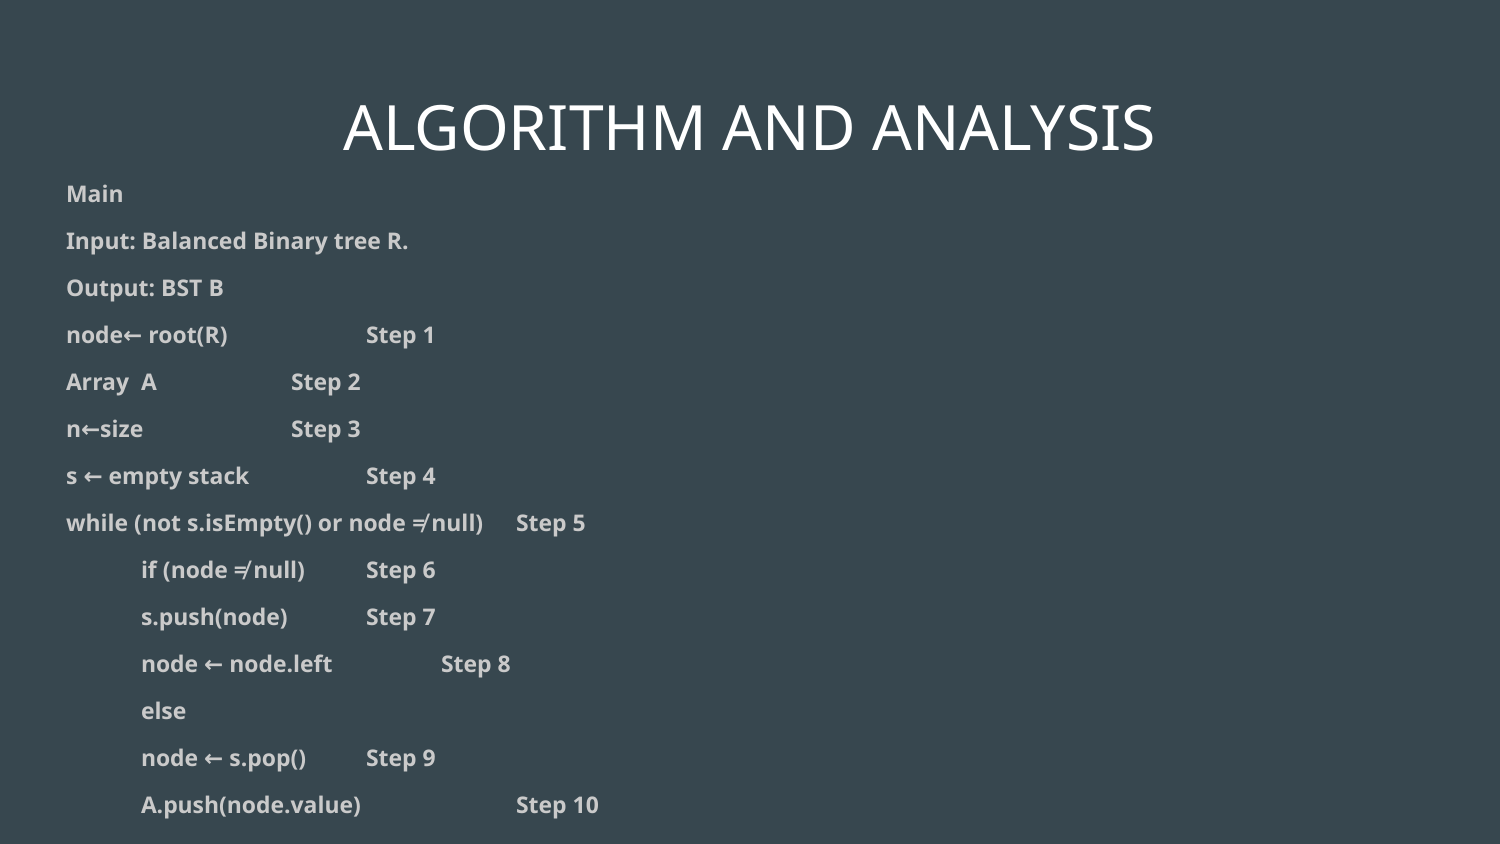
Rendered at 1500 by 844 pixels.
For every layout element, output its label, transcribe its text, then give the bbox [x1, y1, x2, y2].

list Main Input: Balanced Binary tree R. Output: BST B node← root(R) Step 1 Array A Step 2 n←size Step 3 s ← empty stack Step 4 while (not s.isEmpty() or node ≠ null) Step 5 if (node ≠ null) Step 6 s.push(node) Step 7 node ← node.left Step 8 else node ← s.pop() Step 9 A.push(node.value) Step 10 [51, 176, 746, 737]
title ALGORITHM AND ANALYSIS [51, 72, 1449, 167]
